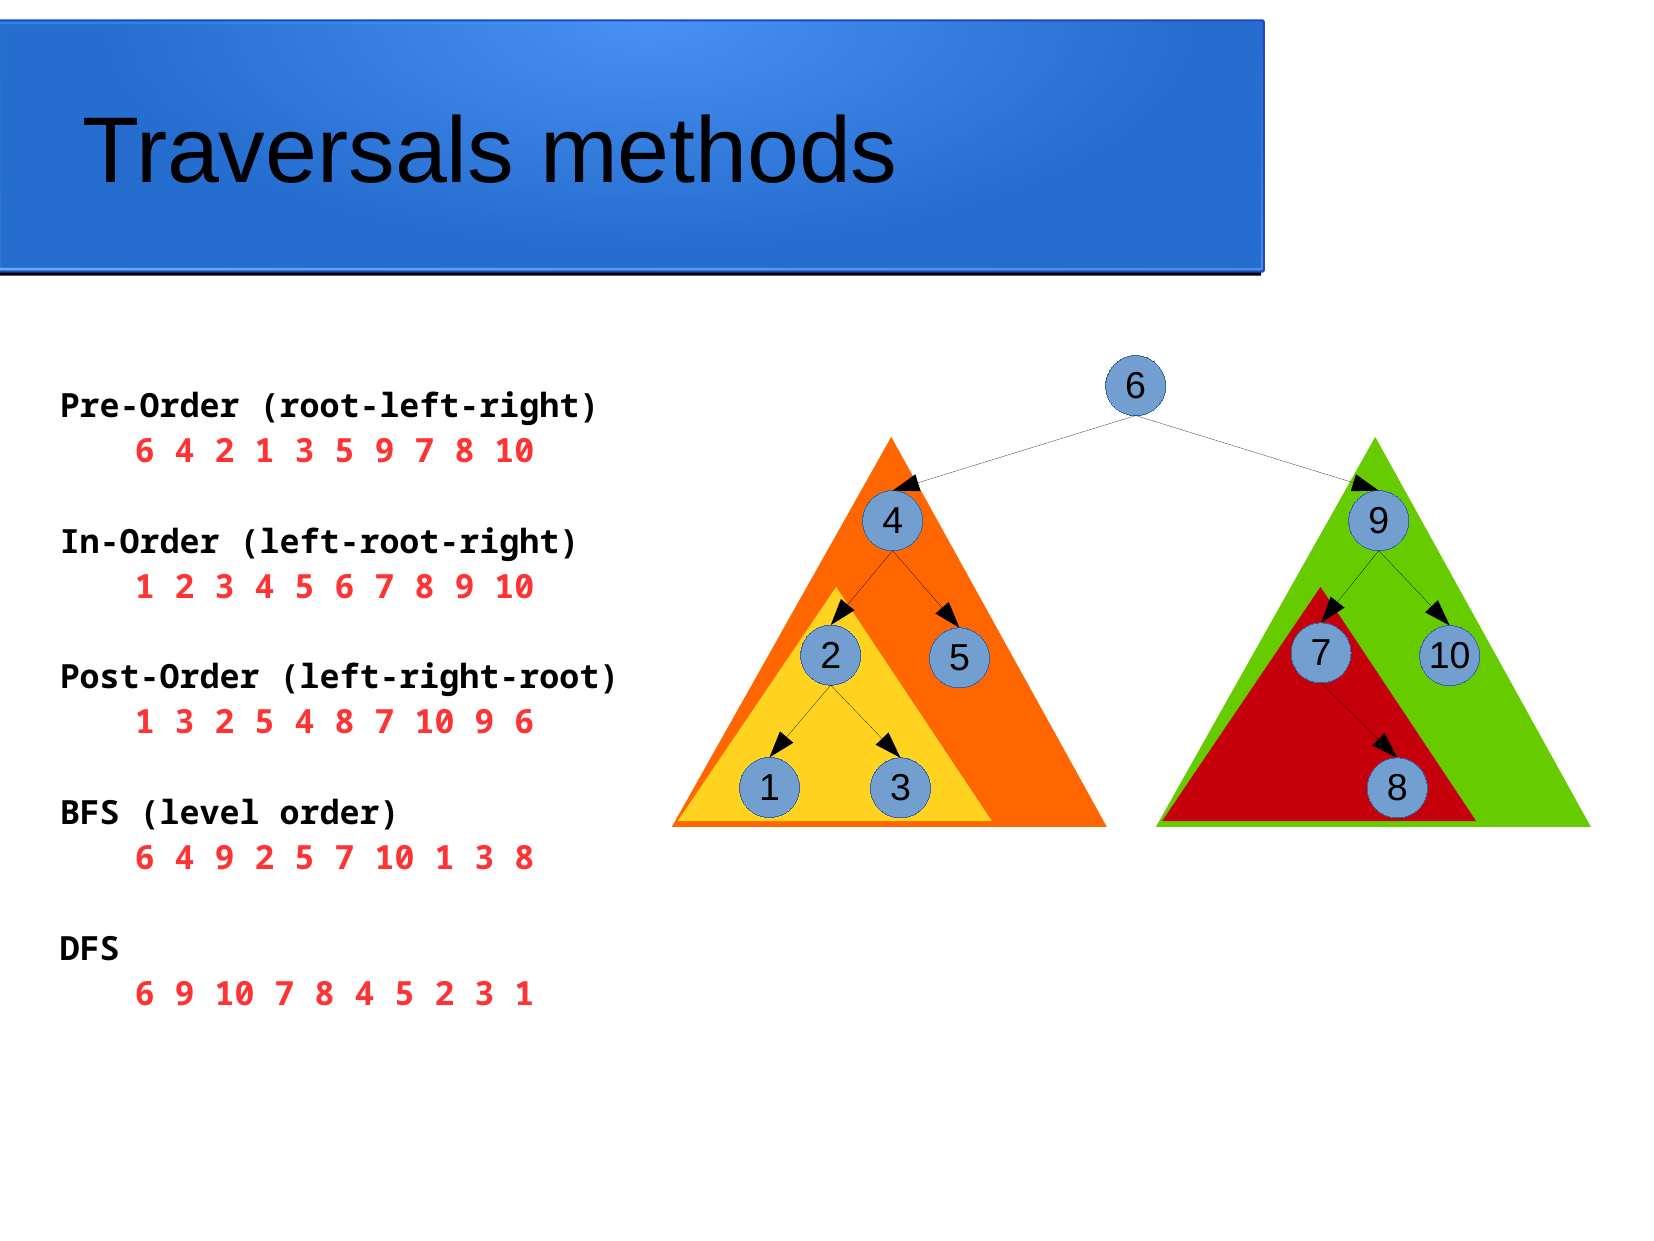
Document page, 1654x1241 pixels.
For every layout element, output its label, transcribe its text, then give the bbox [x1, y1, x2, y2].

text_box 1 [739, 757, 800, 818]
text_box 9 [1348, 490, 1409, 551]
text_box 8 [1367, 757, 1428, 818]
text_box 2 [800, 625, 861, 686]
text_box [766, 490, 1107, 827]
text_box 10 [1419, 625, 1480, 686]
text_box 5 [929, 627, 990, 688]
text_box 7 [1291, 622, 1352, 683]
text_box 3 [870, 757, 931, 818]
title Traversals methods [82, 47, 1235, 252]
text_box [1155, 436, 1591, 827]
text_box [766, 436, 913, 757]
text_box 6 [1105, 355, 1166, 416]
text_box Pre-Order (root-left-right) 6 4 2 1 3 5 9 7 8 10 In-Order (left-root-right) 1 2 3 4 5 6 7 8 9 10 Post-Order (left-right-root) 1 3 2 5 4 8 7 10 9 6 BFS (level order) 6 4 9 2 5 7 10 1 3 8 DFS 6 9 10 7 8 4 5 2 3 1 [45, 374, 766, 1052]
text_box 4 [862, 490, 923, 551]
